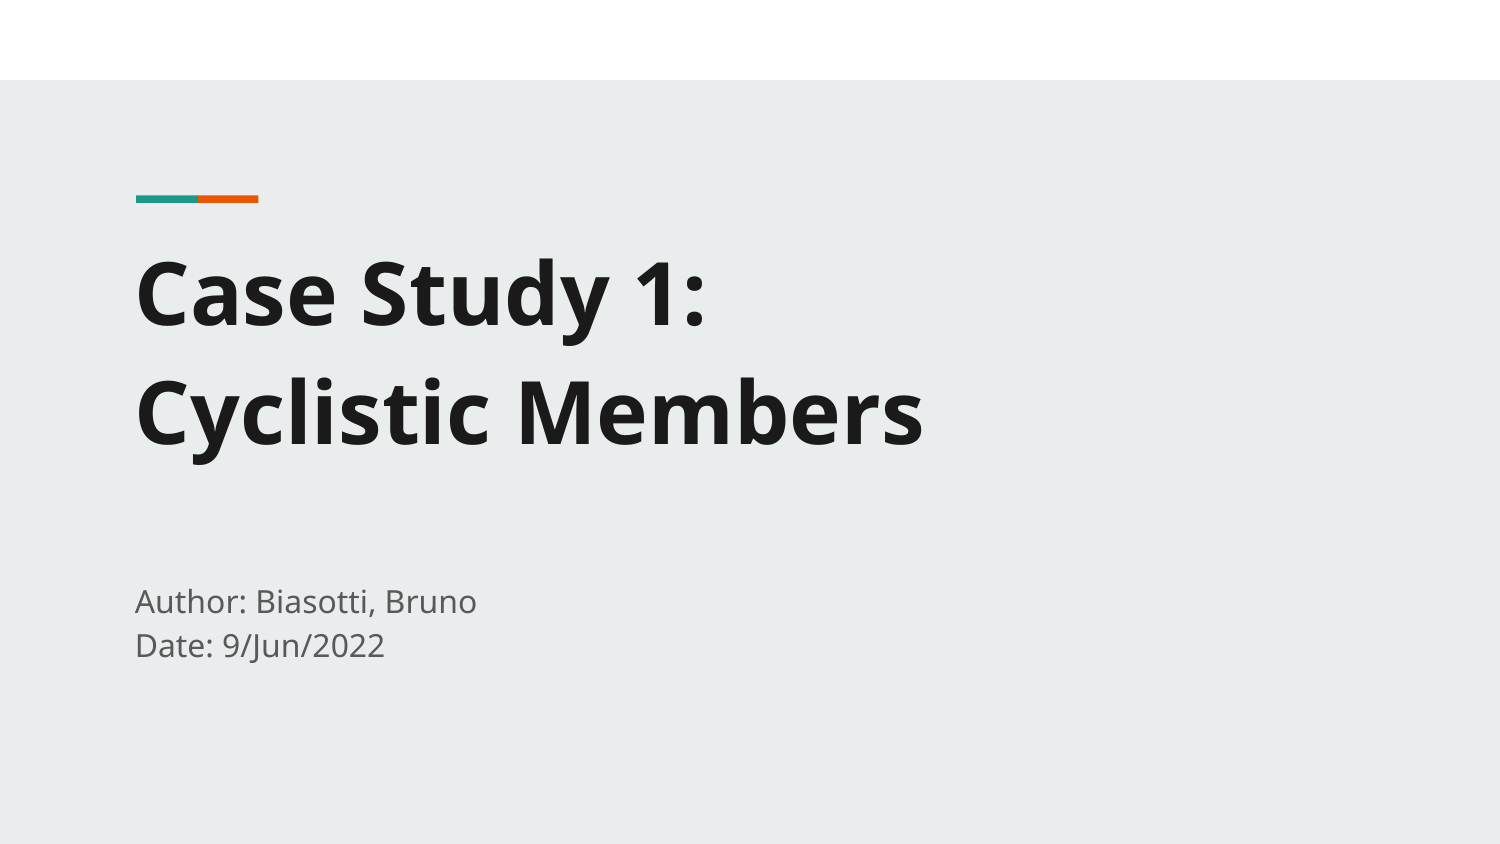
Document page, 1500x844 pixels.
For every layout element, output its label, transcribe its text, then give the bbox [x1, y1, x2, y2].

subtitle Author: Biasotti, Bruno Date: 9/Jun/2022 [119, 564, 1381, 683]
title Case Study 1: Cyclistic Members [119, 216, 1381, 490]
